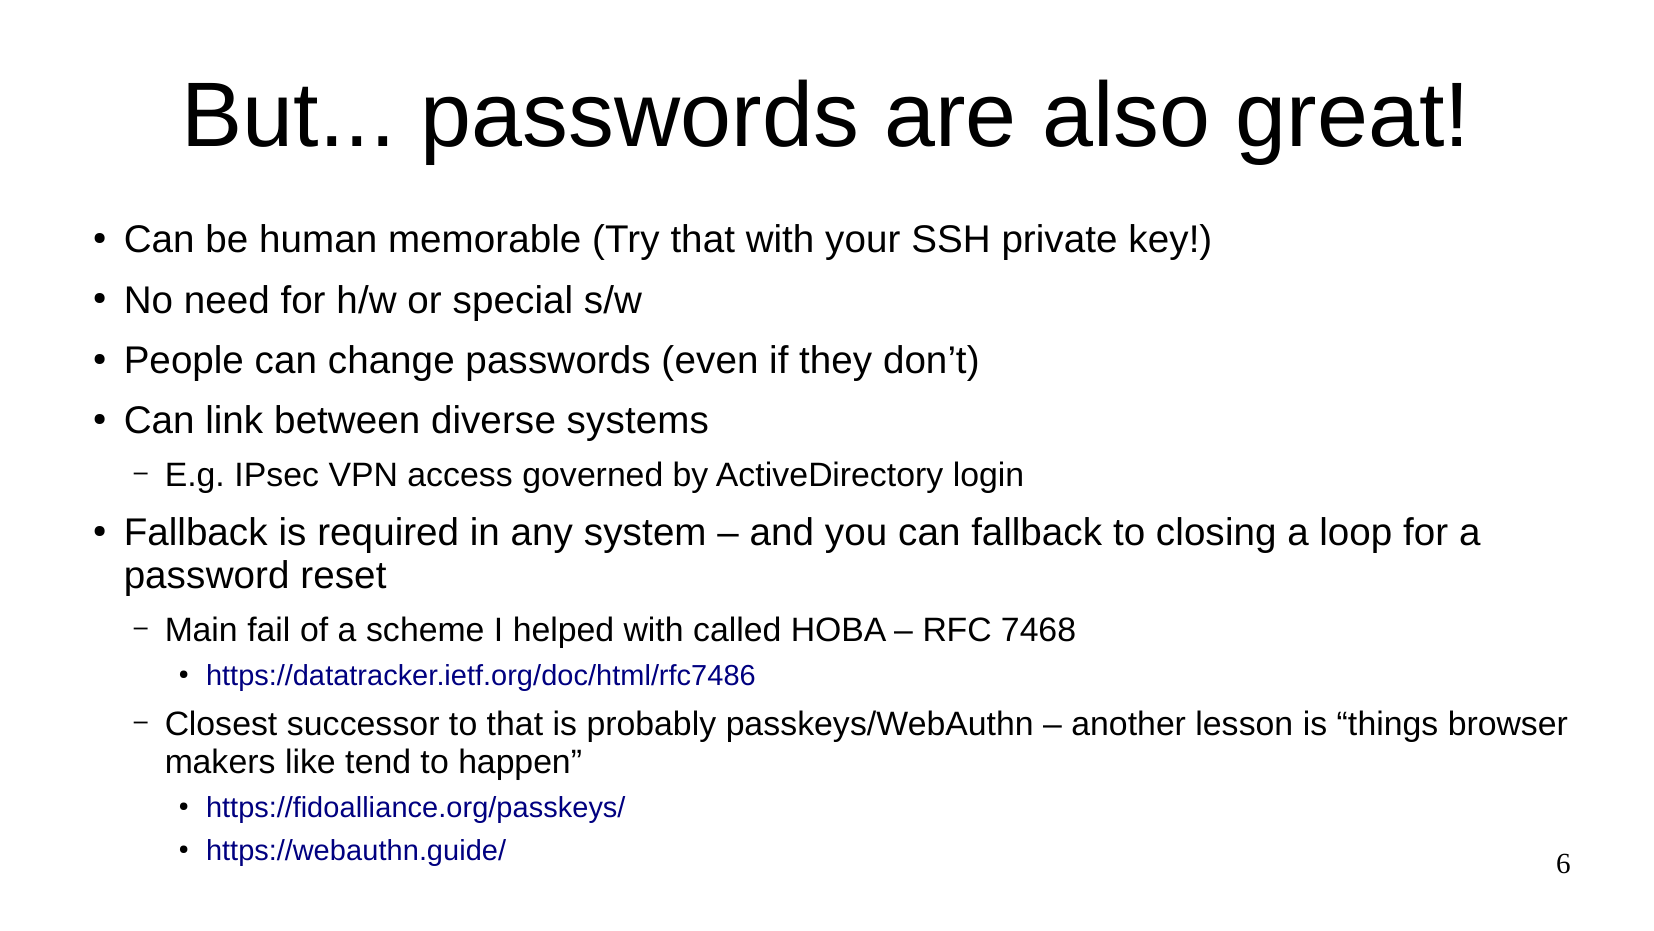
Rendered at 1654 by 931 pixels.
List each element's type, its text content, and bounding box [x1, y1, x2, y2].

list Can be human memorable (Try that with your SSH private key!) No need for h/w or special s/w People can change passwords (even if they don’t) Can link between diverse systems E.g. IPsec VPN access governed by ActiveDirectory login Fallback is required in any system – and you can fallback to closing a loop for a password reset Main fail of a scheme I helped with called HOBA – RFC 7468 https://datatracker.ietf.org/doc/html/rfc7486 Closest successor to that is probably passkeys/WebAuthn – another lesson is “things browser makers like tend to happen” https://fidoalliance.org/passkeys/ https://webauthn.guide/ [82, 217, 1571, 874]
title But... passwords are also great! [82, 37, 1571, 193]
